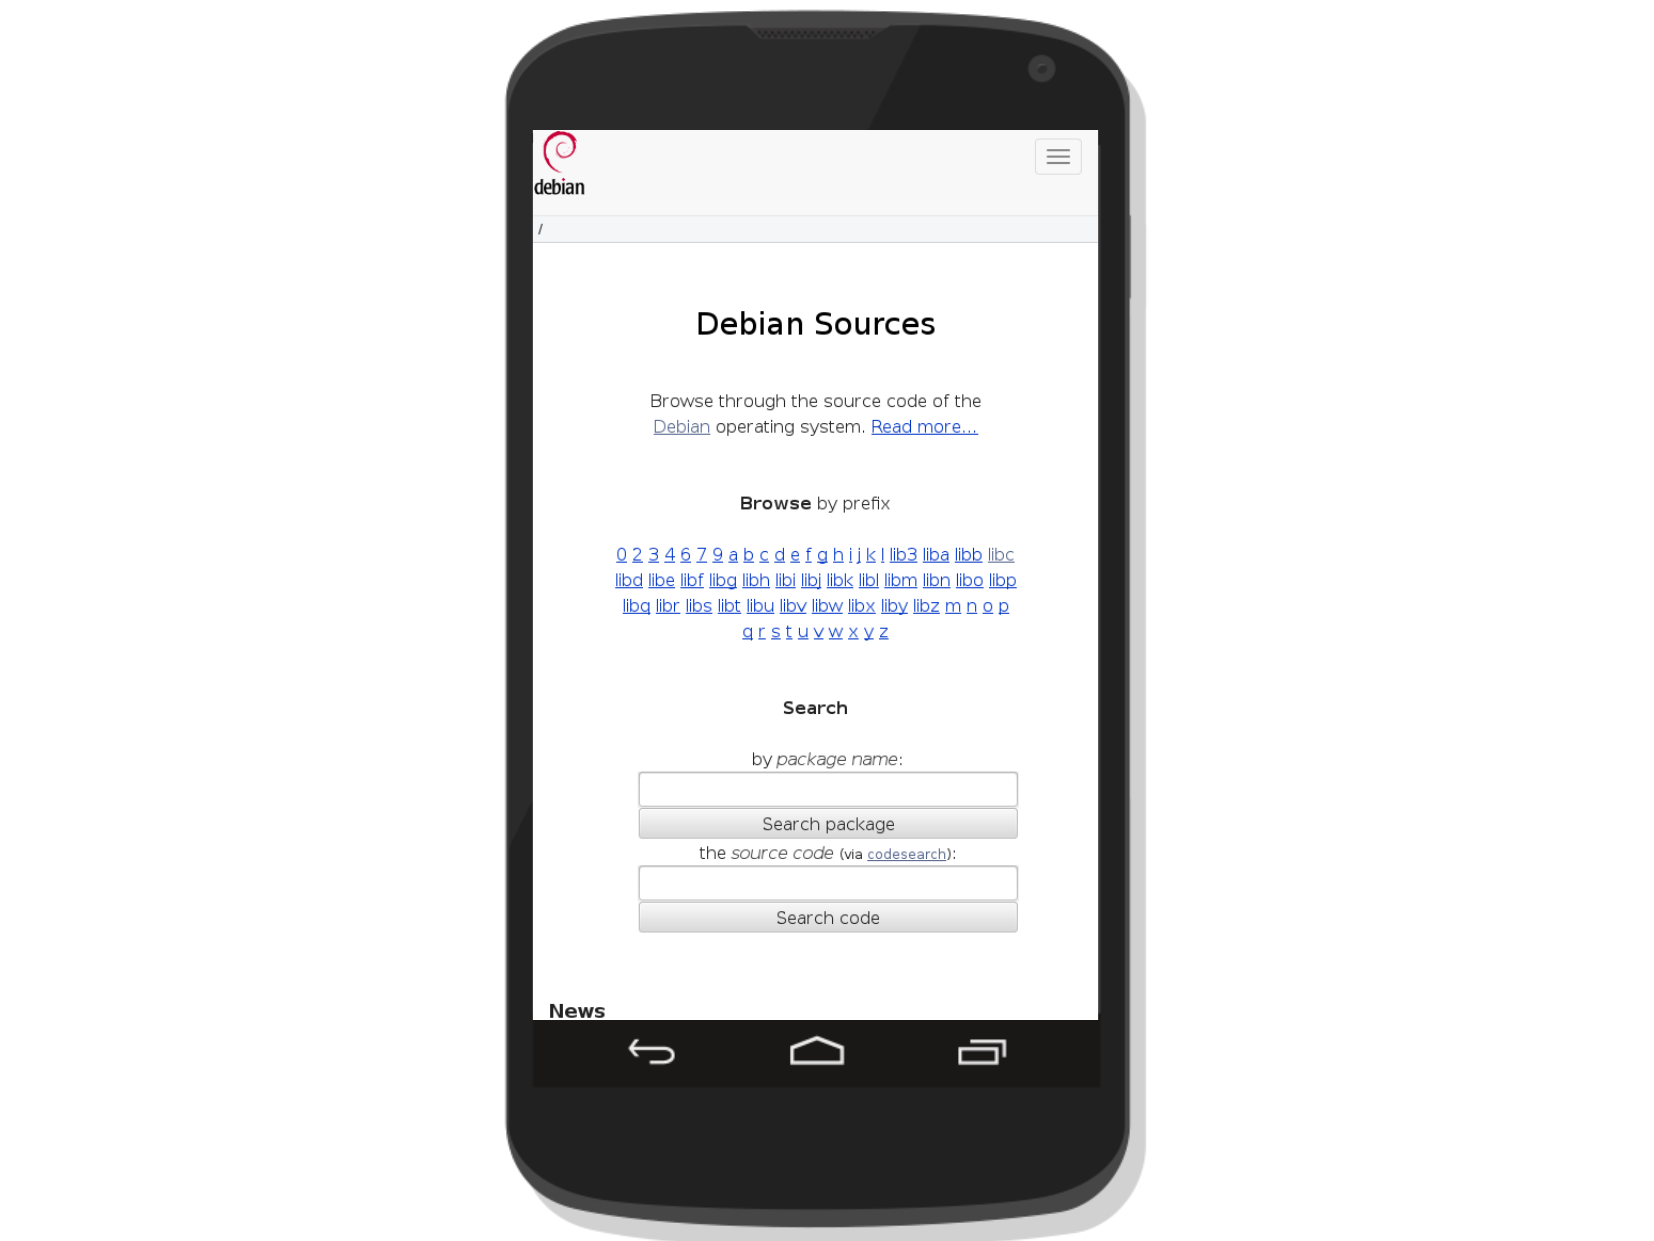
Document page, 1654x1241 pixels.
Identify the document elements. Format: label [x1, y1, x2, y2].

picture [226, 0, 1427, 1241]
